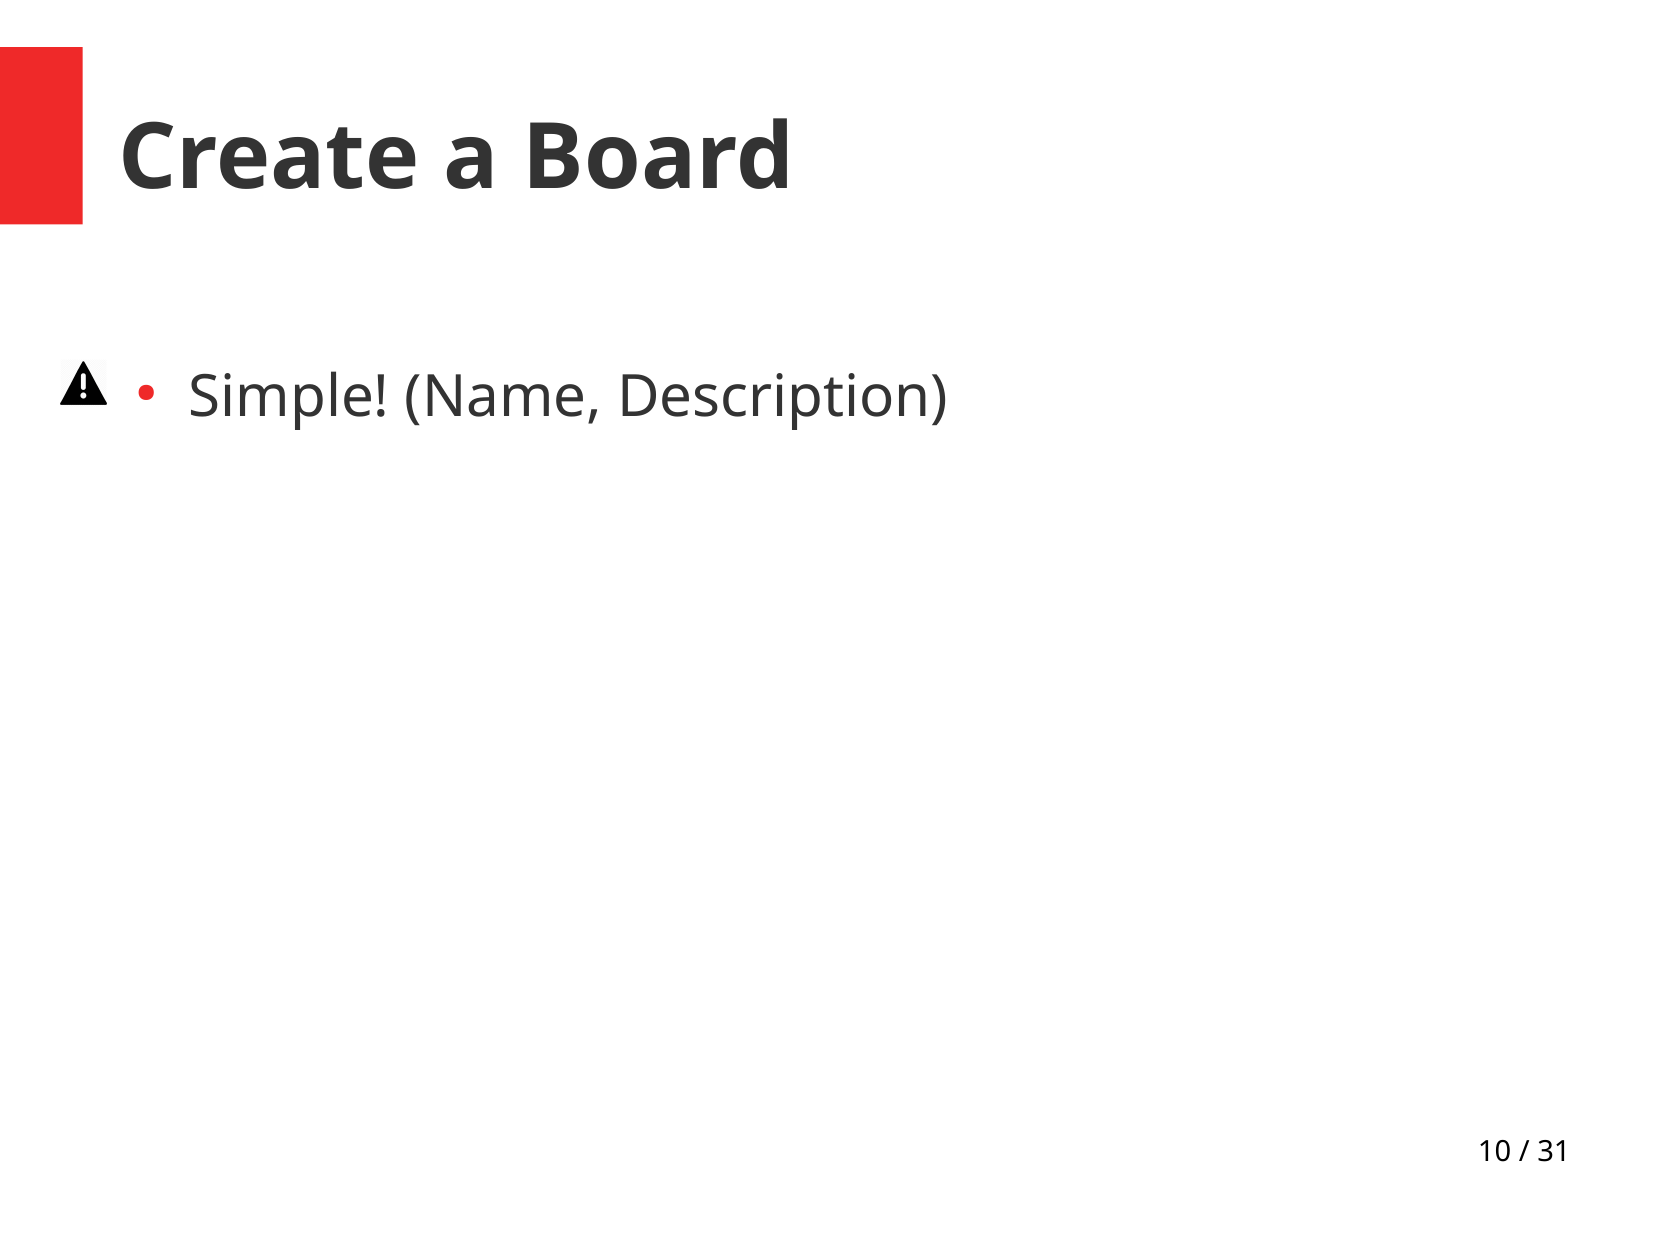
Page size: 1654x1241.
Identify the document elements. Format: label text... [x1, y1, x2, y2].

title Create a Board [118, 49, 1571, 257]
picture [60, 359, 107, 407]
list Simple! (Name, Description) [118, 354, 1536, 1074]
